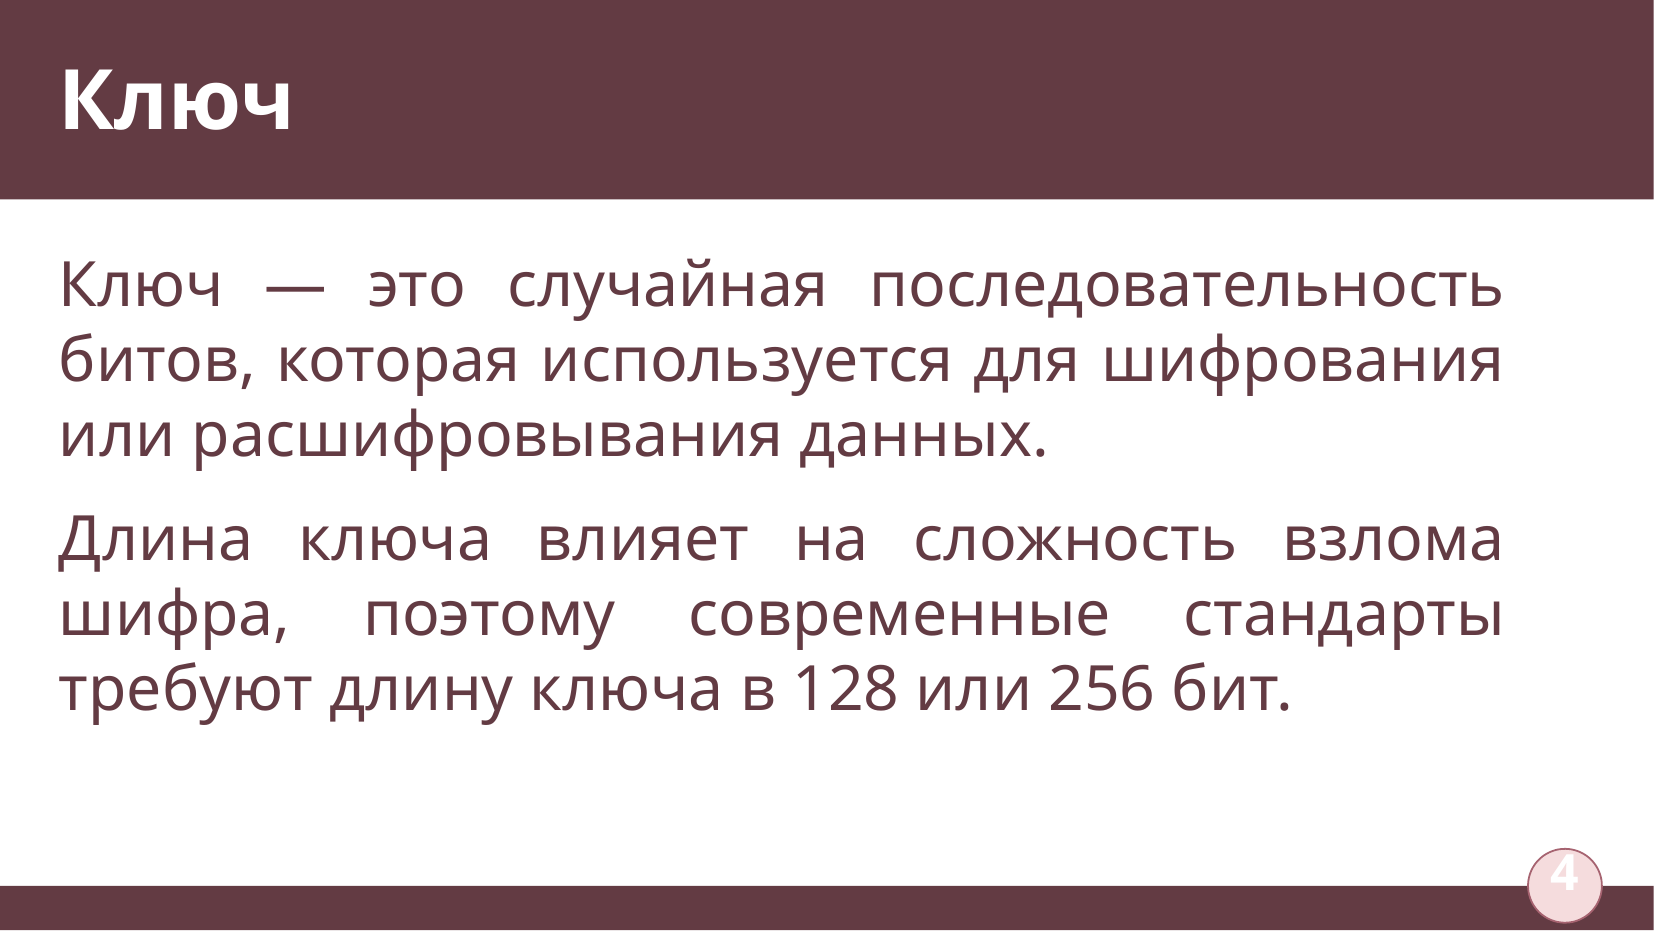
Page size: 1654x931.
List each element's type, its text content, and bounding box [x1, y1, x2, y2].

list Ключ — это случайная последовательность битов, которая используется для шифрования или расшифровывания данных. Длина ключа влияет на сложность взлома шифра, поэтому современные стандарты требуют длину ключа в 128 или 256 бит. [59, 243, 1595, 769]
title Ключ [59, 37, 1595, 155]
